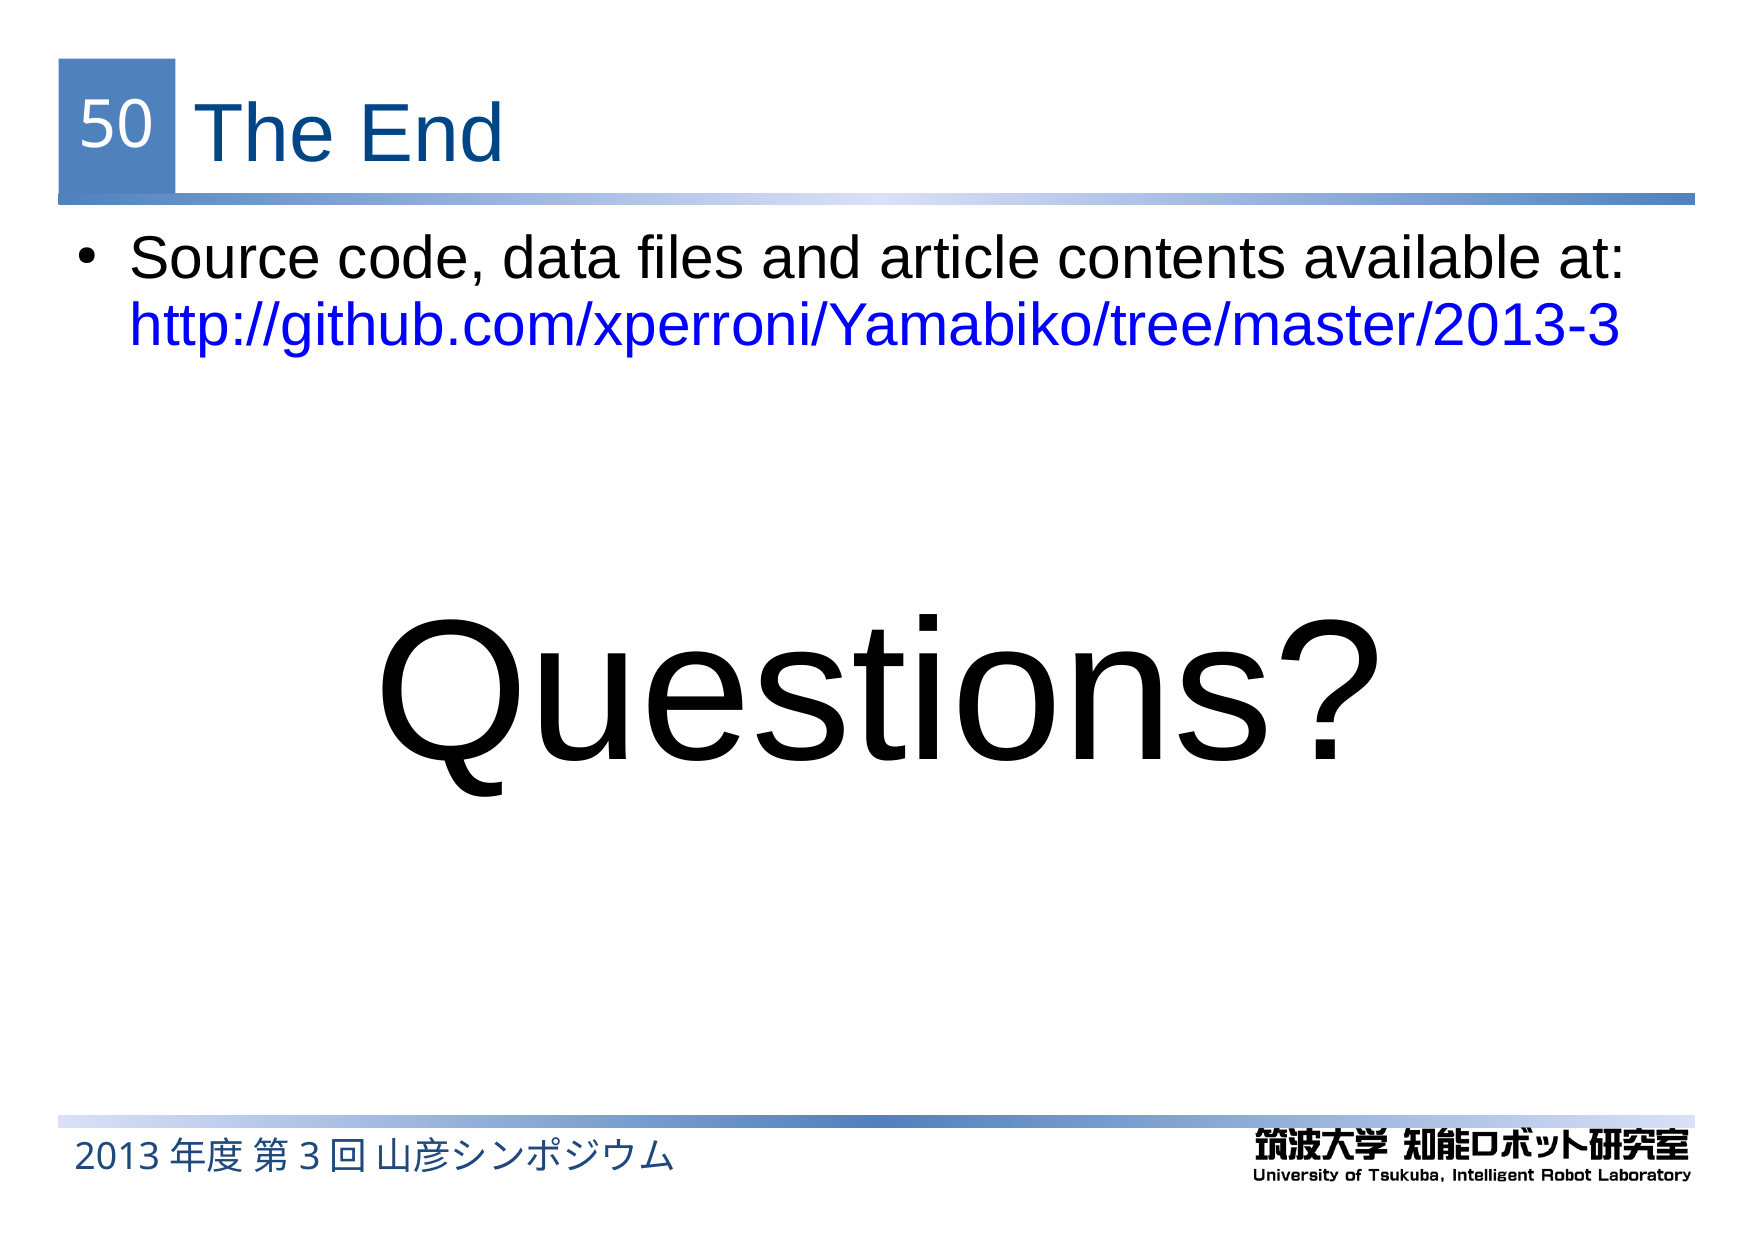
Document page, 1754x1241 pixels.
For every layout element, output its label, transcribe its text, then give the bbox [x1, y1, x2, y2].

text_box Questions? [58, 471, 1701, 909]
picture [1252, 1127, 1691, 1182]
title The End [193, 61, 1651, 205]
list Source code, data files and article contents available at: http://github.com/xperroni/Yamabiko/tree/master/2013-3 [58, 223, 1696, 471]
